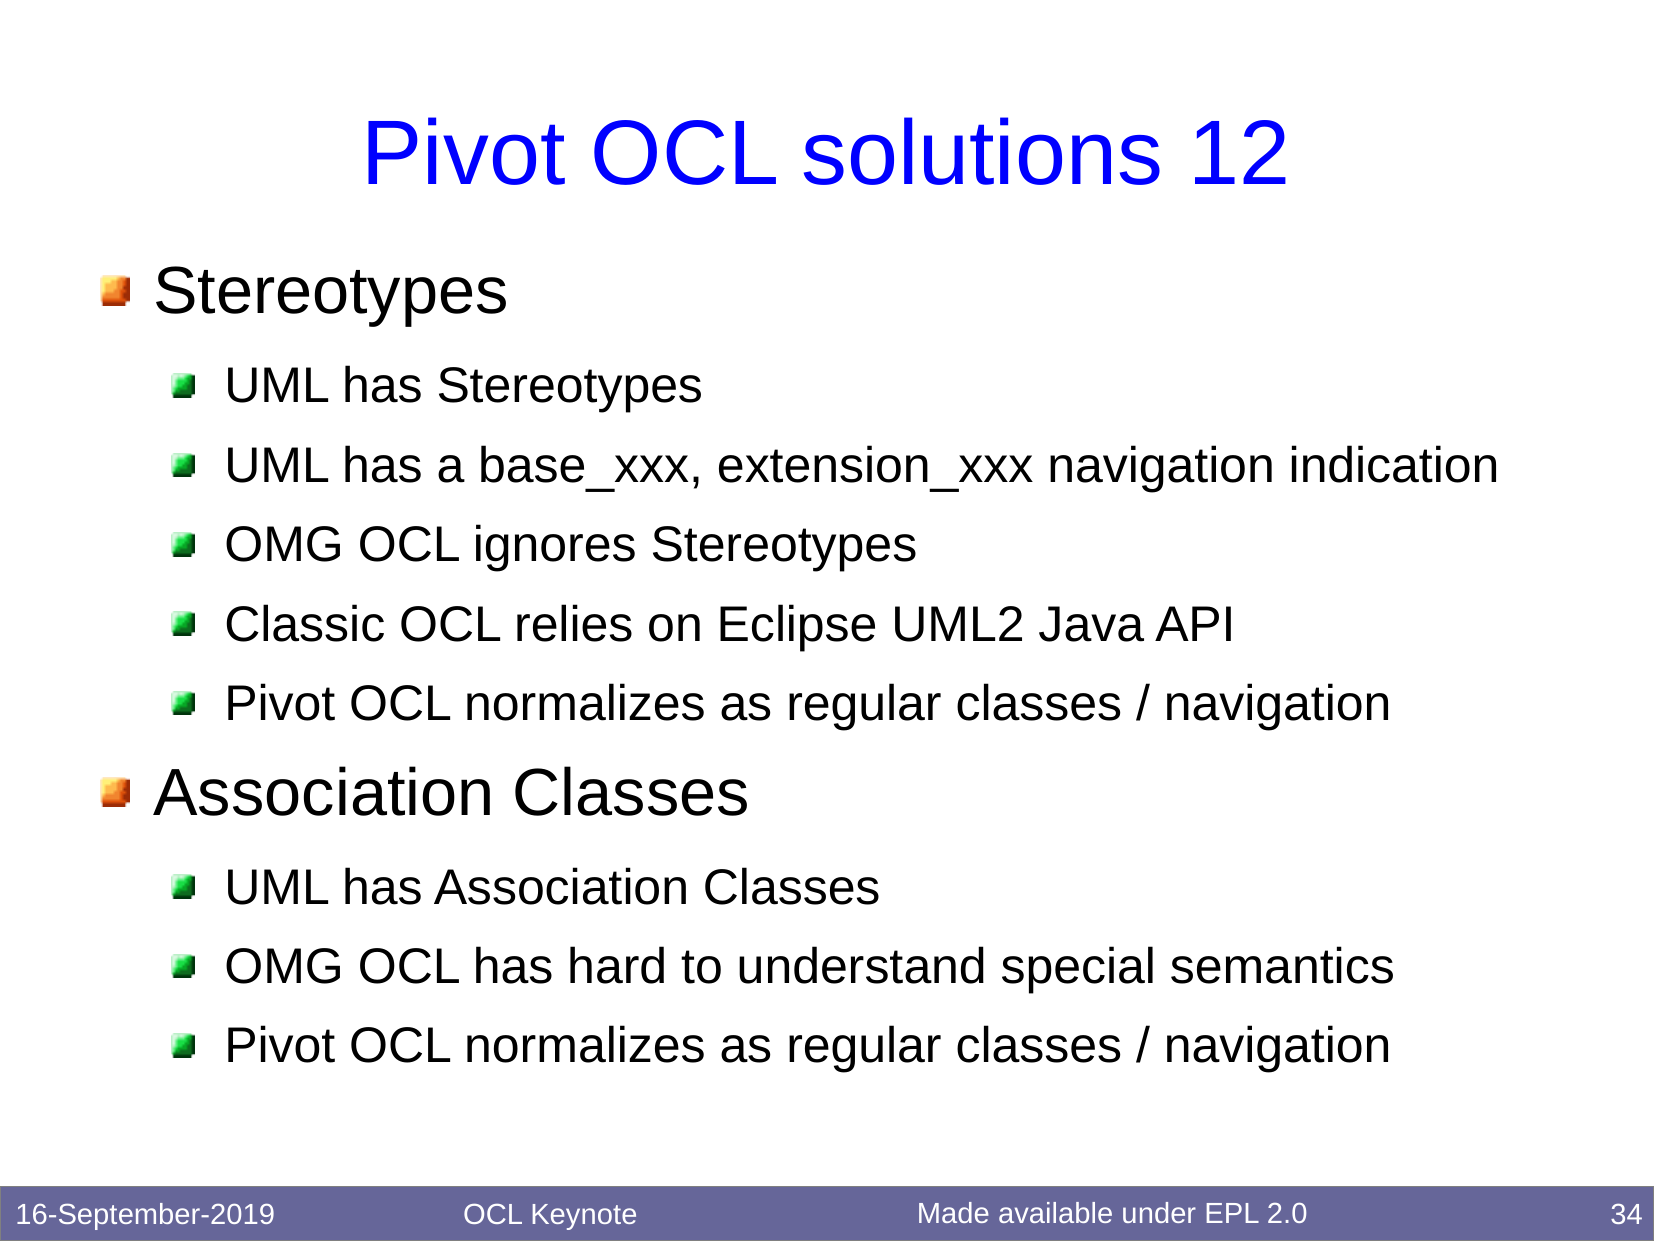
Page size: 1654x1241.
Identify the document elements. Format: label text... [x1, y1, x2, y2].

list Stereotypes UML has Stereotypes UML has a base_xxx, extension_xxx navigation indication OMG OCL ignores Stereotypes Classic OCL relies on Eclipse UML2 Java API Pivot OCL normalizes as regular classes / navigation Association Classes UML has Association Classes OMG OCL has hard to understand special semantics Pivot OCL normalizes as regular classes / navigation [82, 253, 1654, 1241]
title Pivot OCL solutions 12 [82, 49, 1571, 253]
